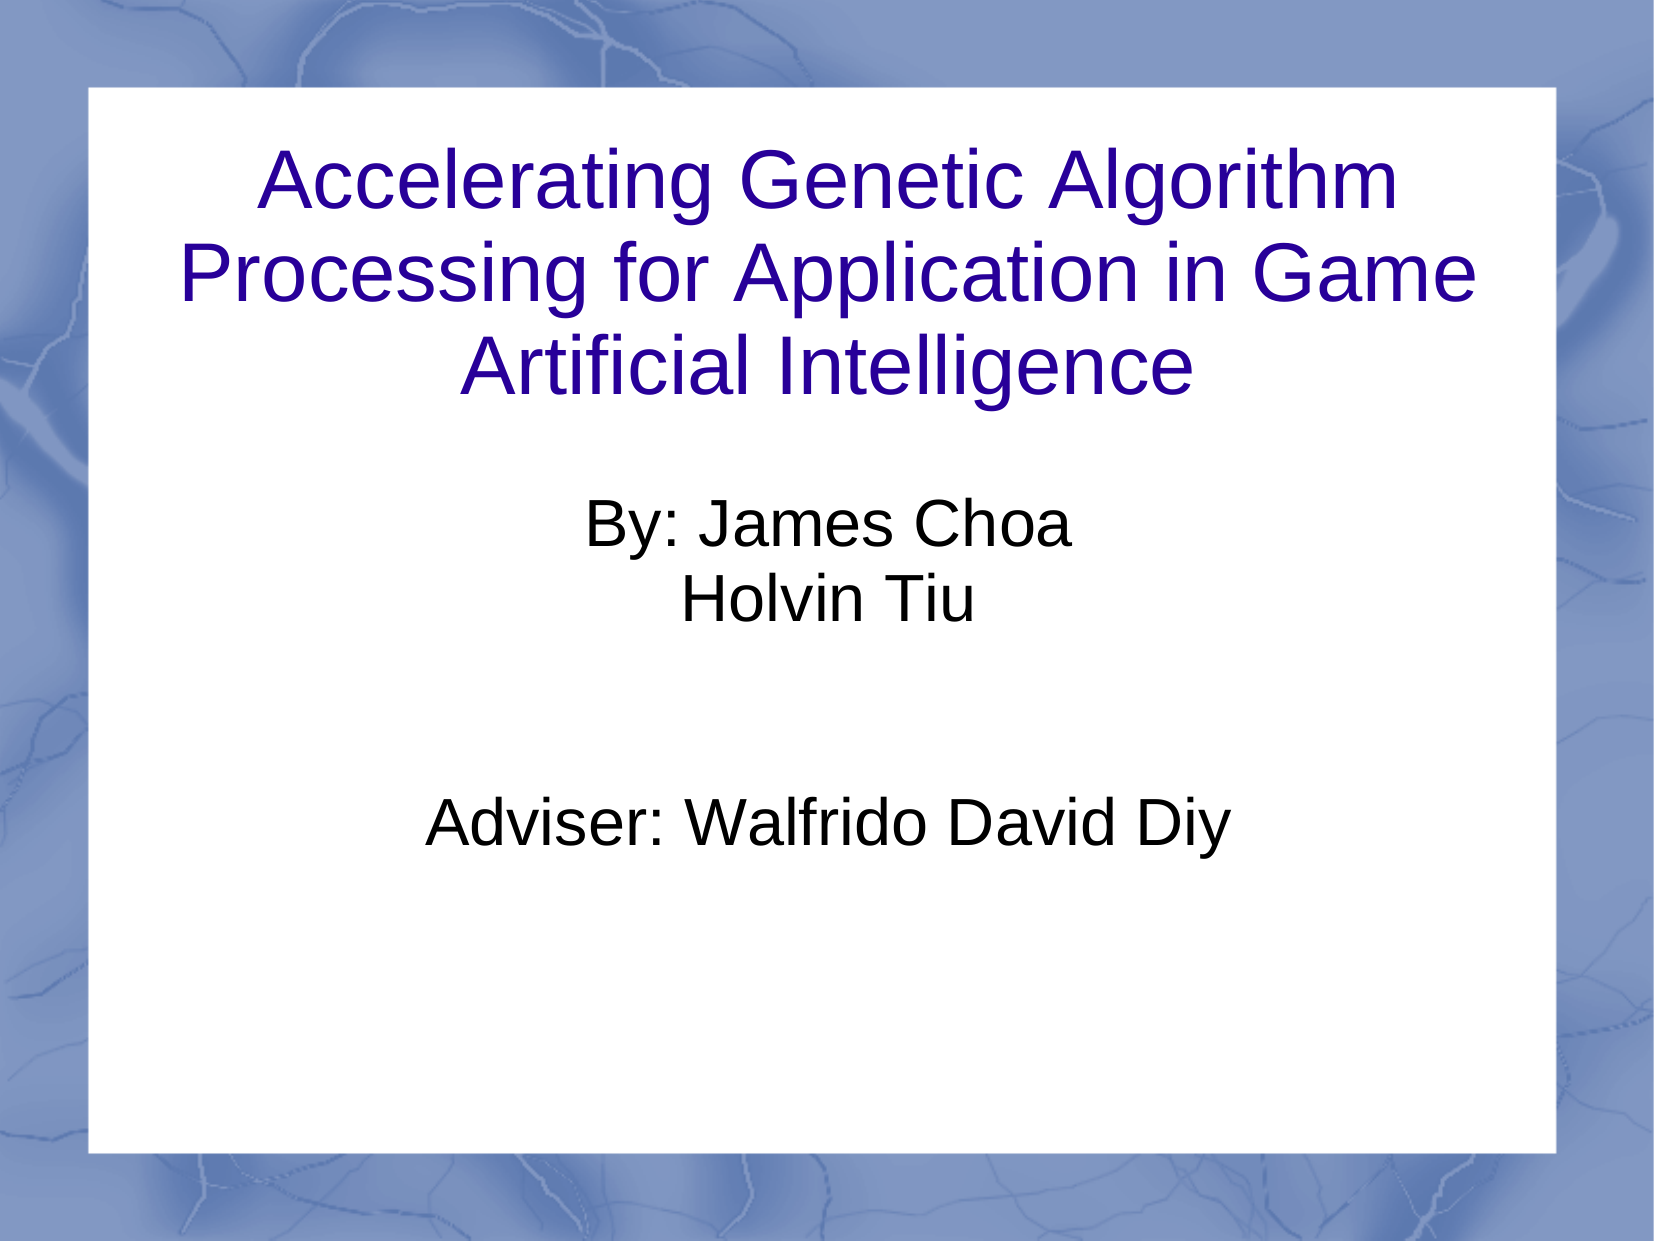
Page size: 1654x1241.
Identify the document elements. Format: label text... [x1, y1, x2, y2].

title Accelerating Genetic Algorithm Processing for Application in Game Artificial Intelligence [120, 133, 1538, 220]
subtitle By: James Choa Holvin Tiu Adviser: Walfrido David Diy [120, 220, 1538, 1126]
picture [0, 0, 1654, 1241]
